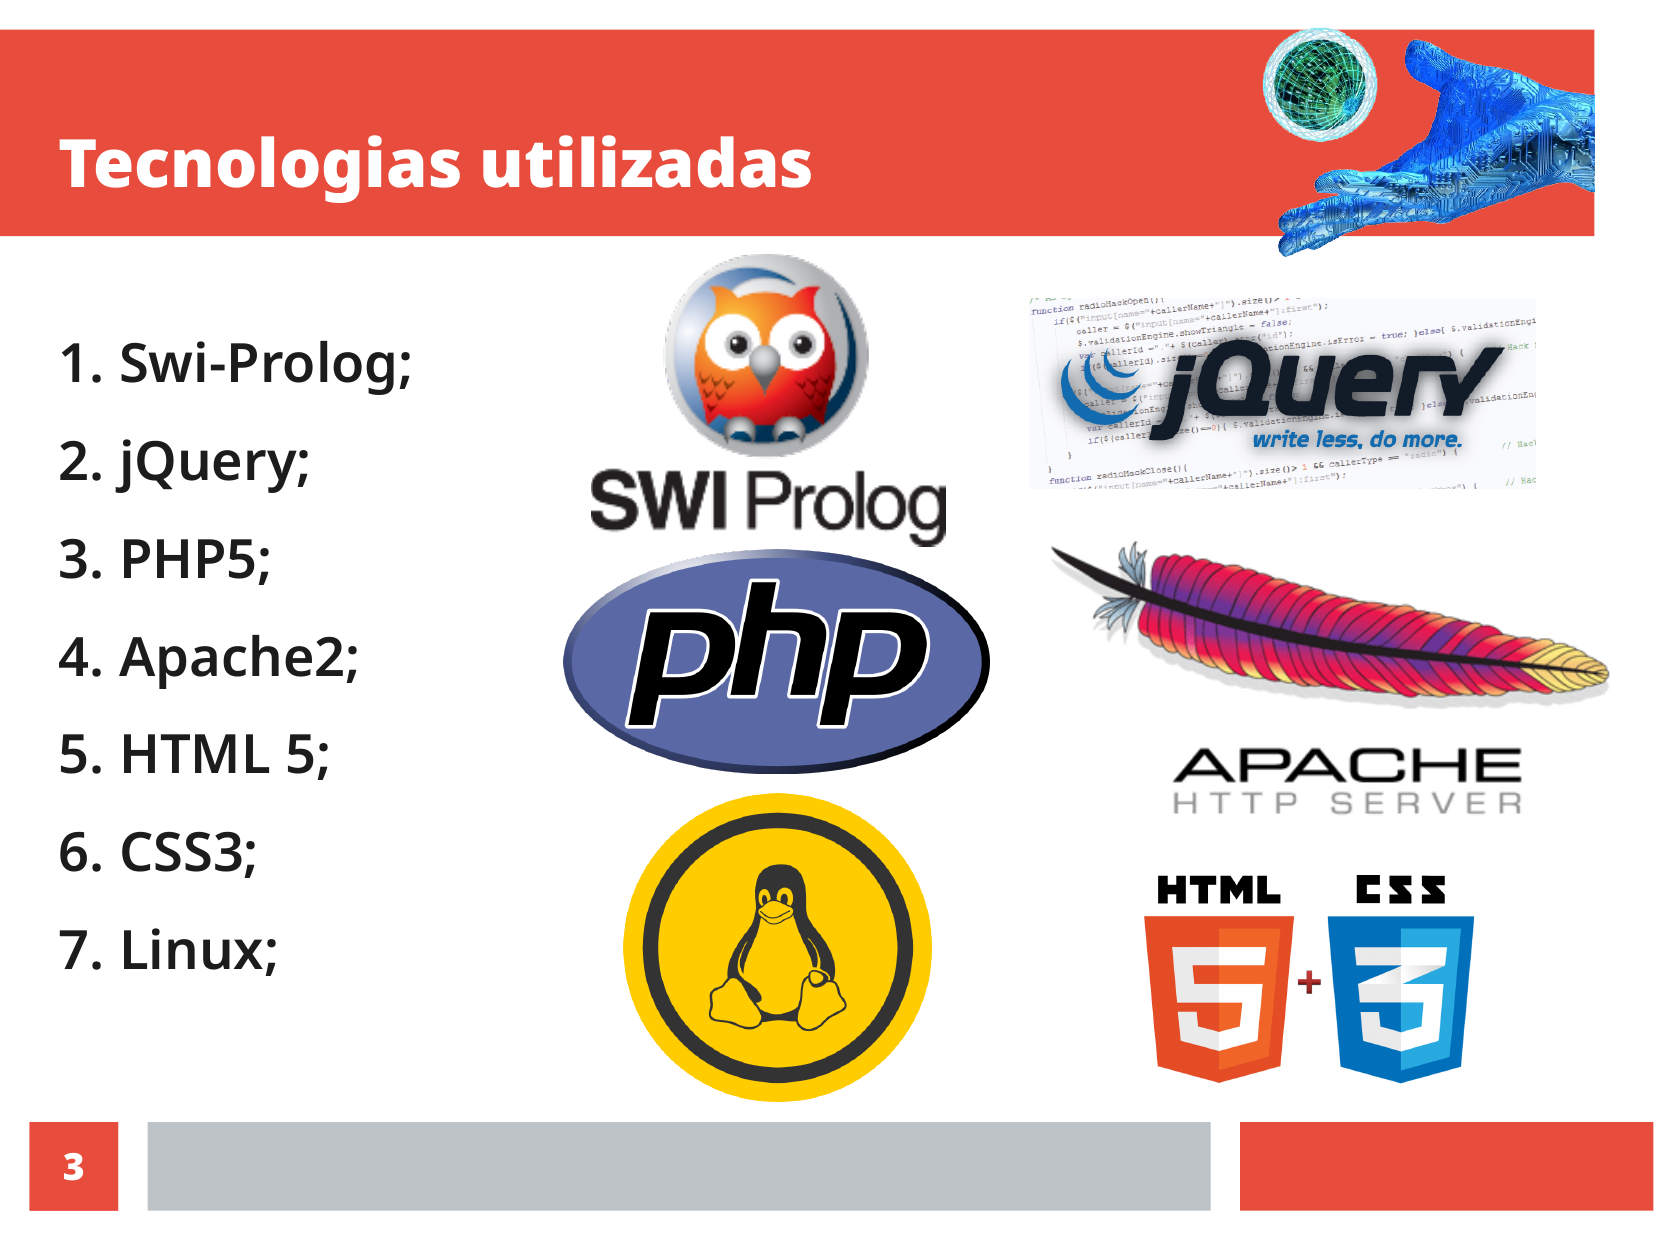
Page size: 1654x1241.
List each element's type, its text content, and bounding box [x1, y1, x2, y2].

picture [1050, 540, 1611, 817]
picture [623, 793, 932, 1102]
list 1. Swi-Prolog; 2. jQuery; 3. PHP5; 4. Apache2; 5. HTML 5; 6. CSS3; 7. Linux; [59, 324, 1565, 1093]
picture [1029, 298, 1536, 489]
picture [1123, 865, 1495, 1093]
title Tecnologias utilizadas [59, 59, 1249, 207]
picture [563, 549, 990, 774]
picture [591, 254, 946, 547]
picture [1249, 23, 1595, 262]
